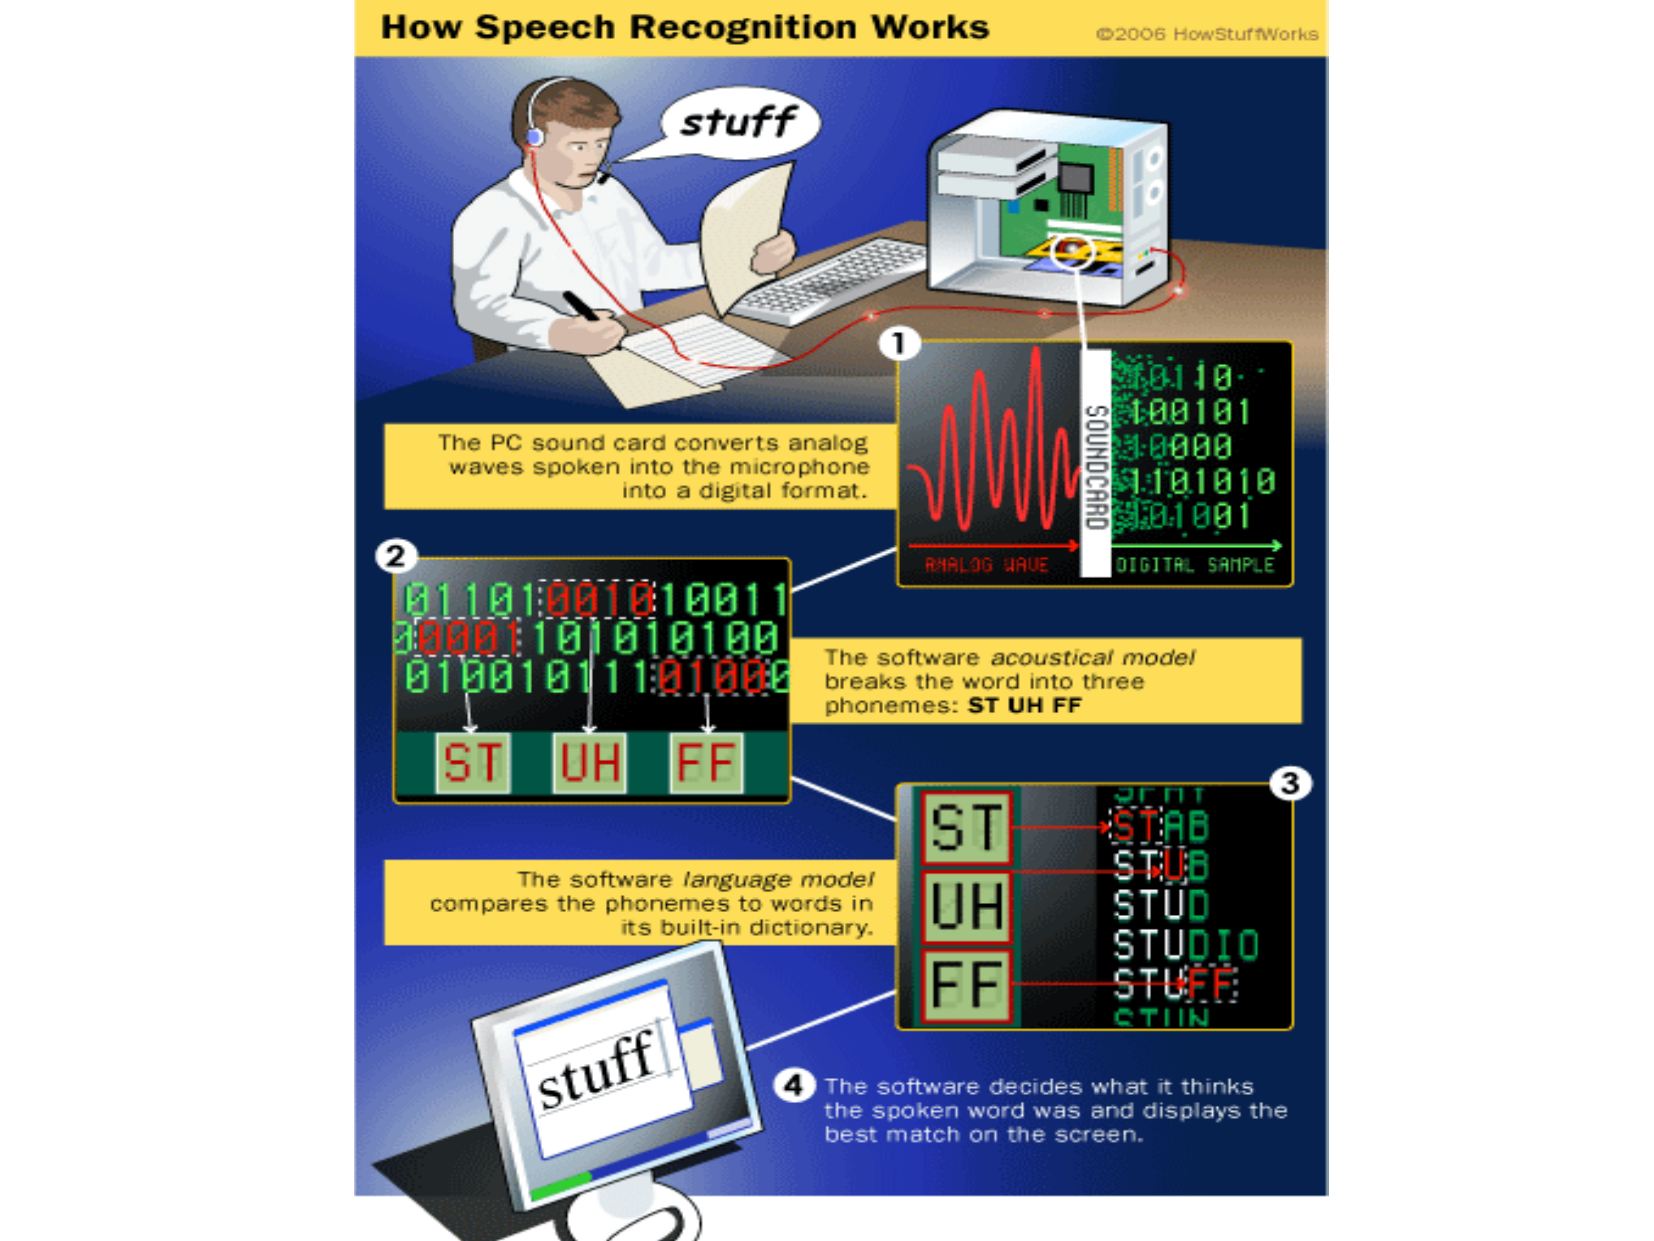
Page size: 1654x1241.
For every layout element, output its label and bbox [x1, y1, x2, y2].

picture [354, 0, 1329, 1241]
